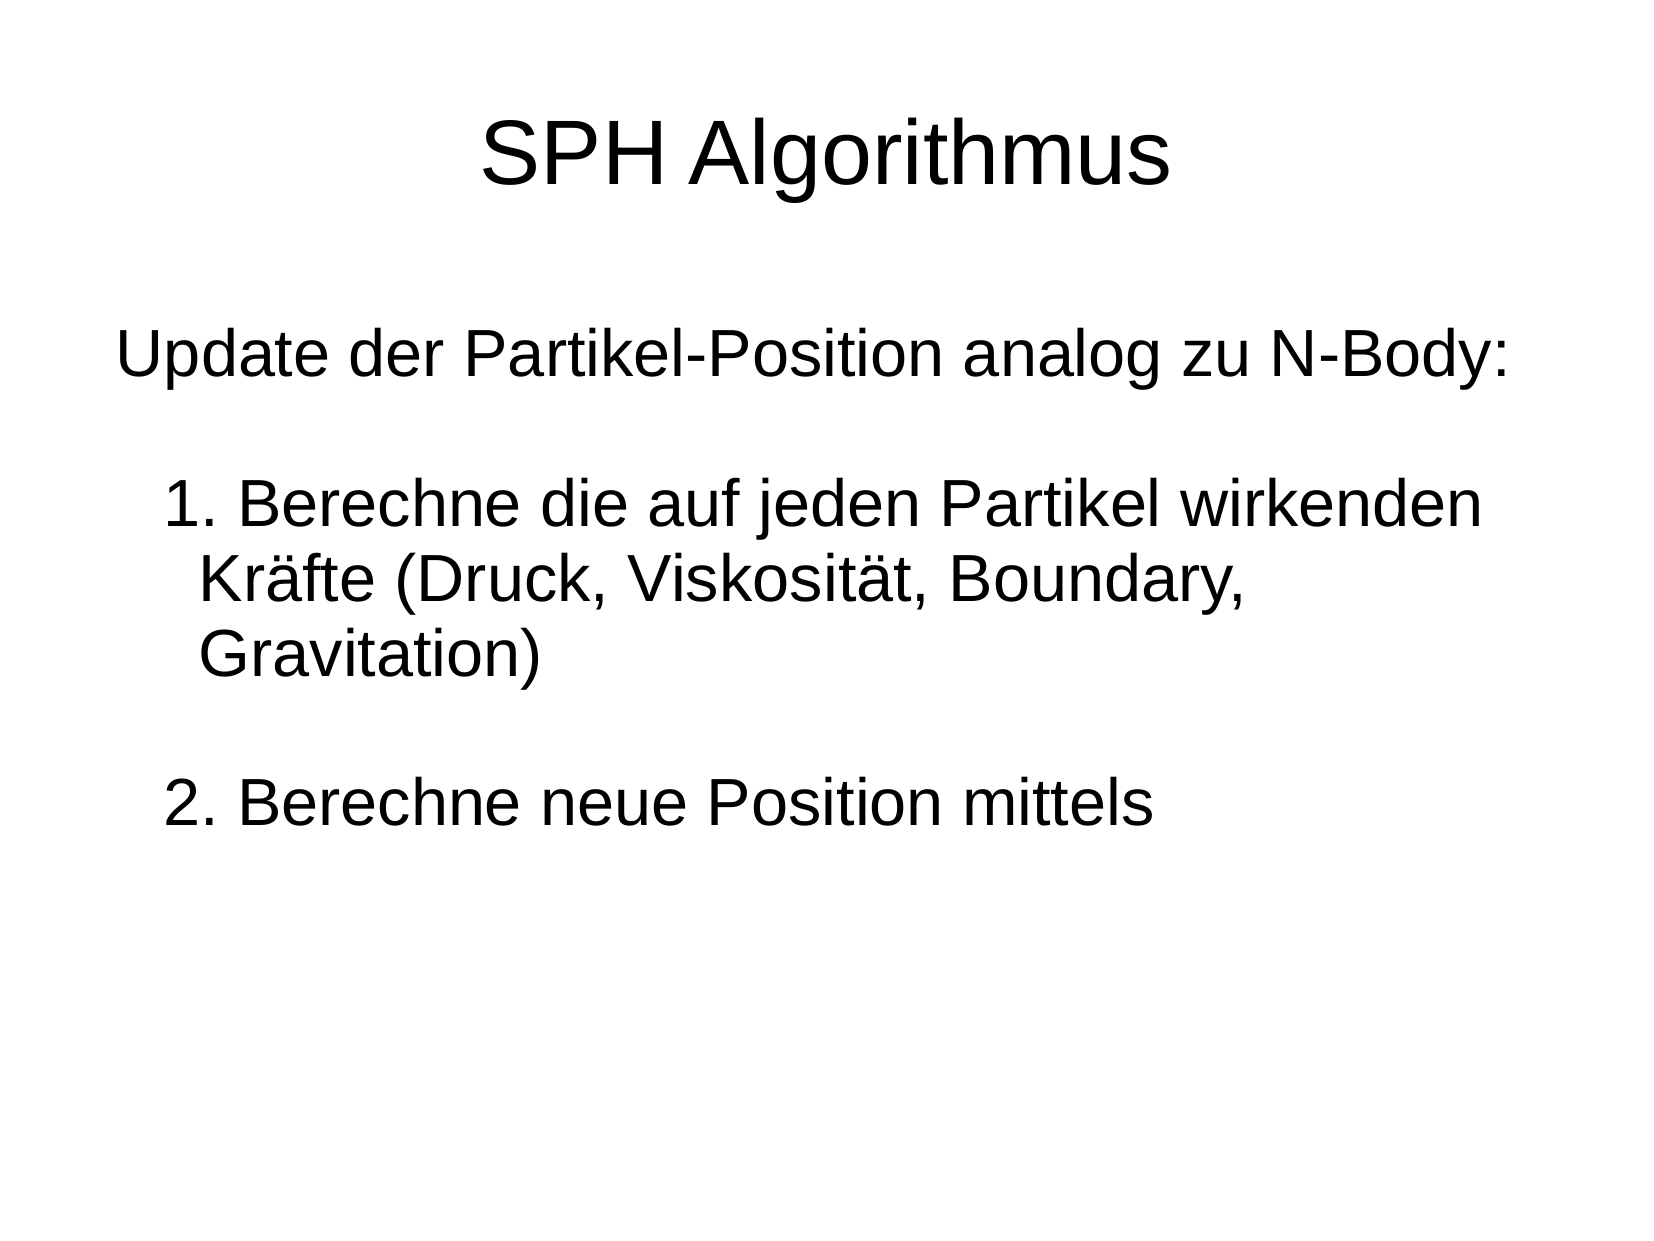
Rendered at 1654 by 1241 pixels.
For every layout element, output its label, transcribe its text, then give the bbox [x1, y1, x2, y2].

title SPH Algorithmus [82, 49, 1571, 257]
subtitle Update der Partikel-Position analog zu N-Body: Berechne die auf jeden Partikel wirkenden Kräfte (Druck, Viskosität, Boundary, Gravitation) Berechne neue Position mittels [92, 224, 1548, 932]
